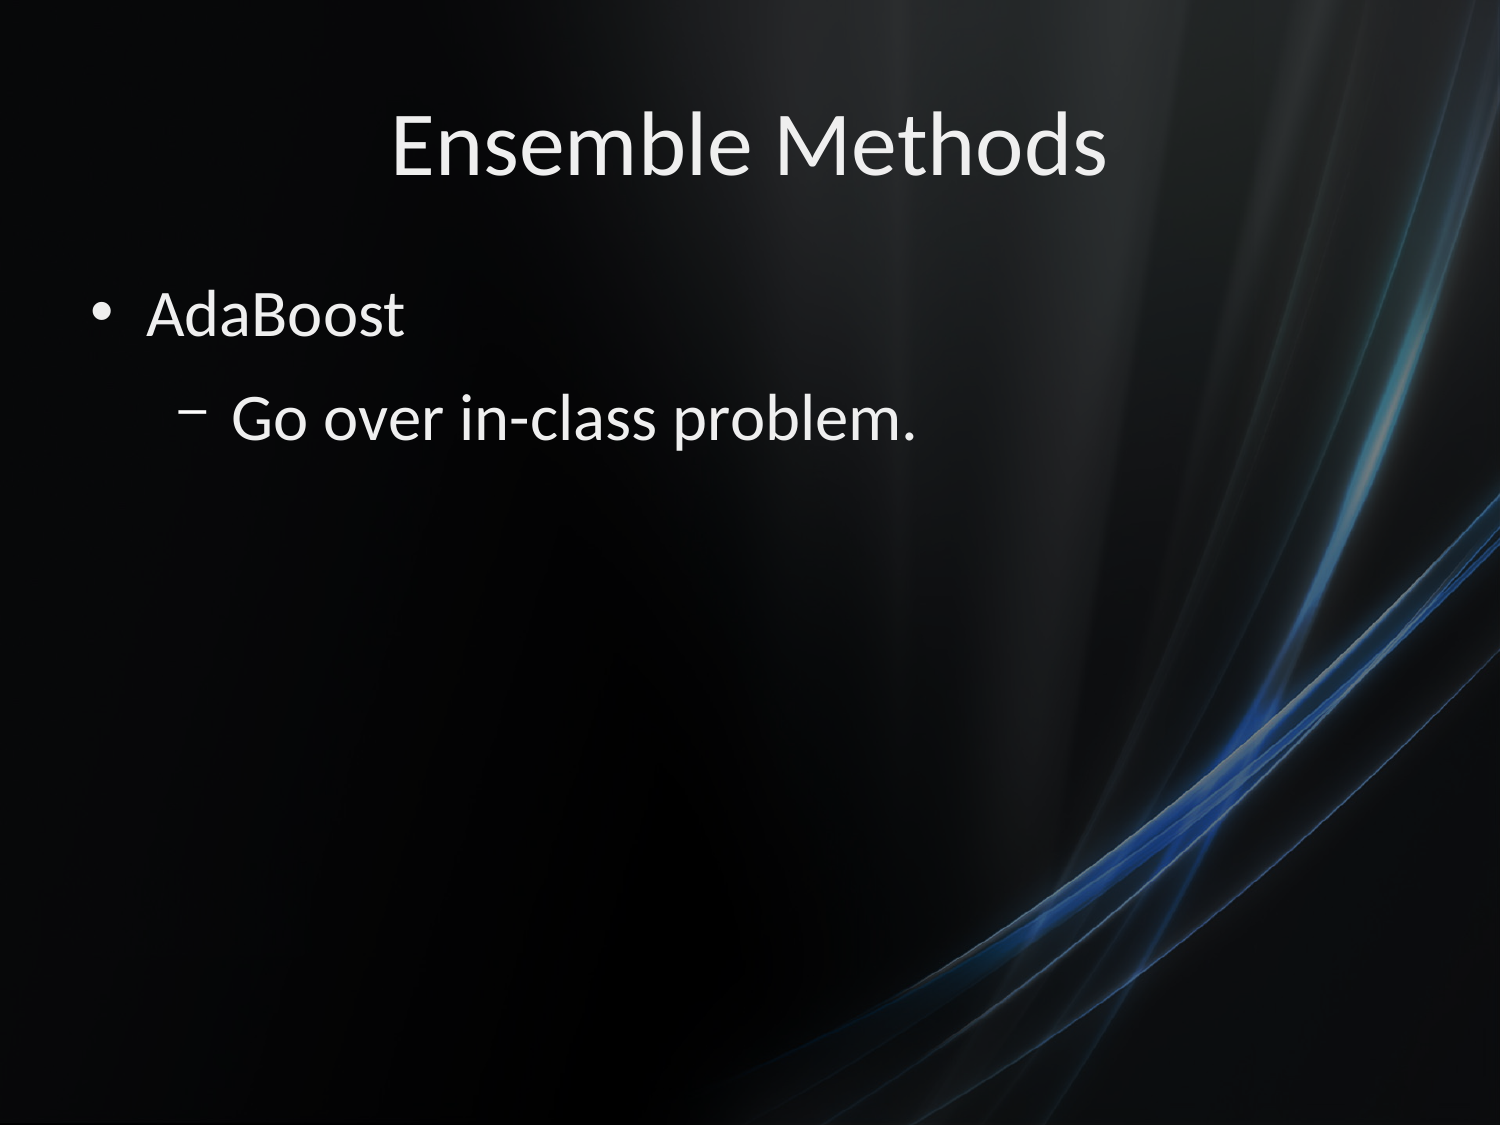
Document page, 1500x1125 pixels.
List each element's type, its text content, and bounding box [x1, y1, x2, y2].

title Ensemble Methods [75, 45, 1425, 233]
list AdaBoost Go over in-class problem. [75, 262, 1425, 1005]
picture [0, 0, 1500, 1125]
